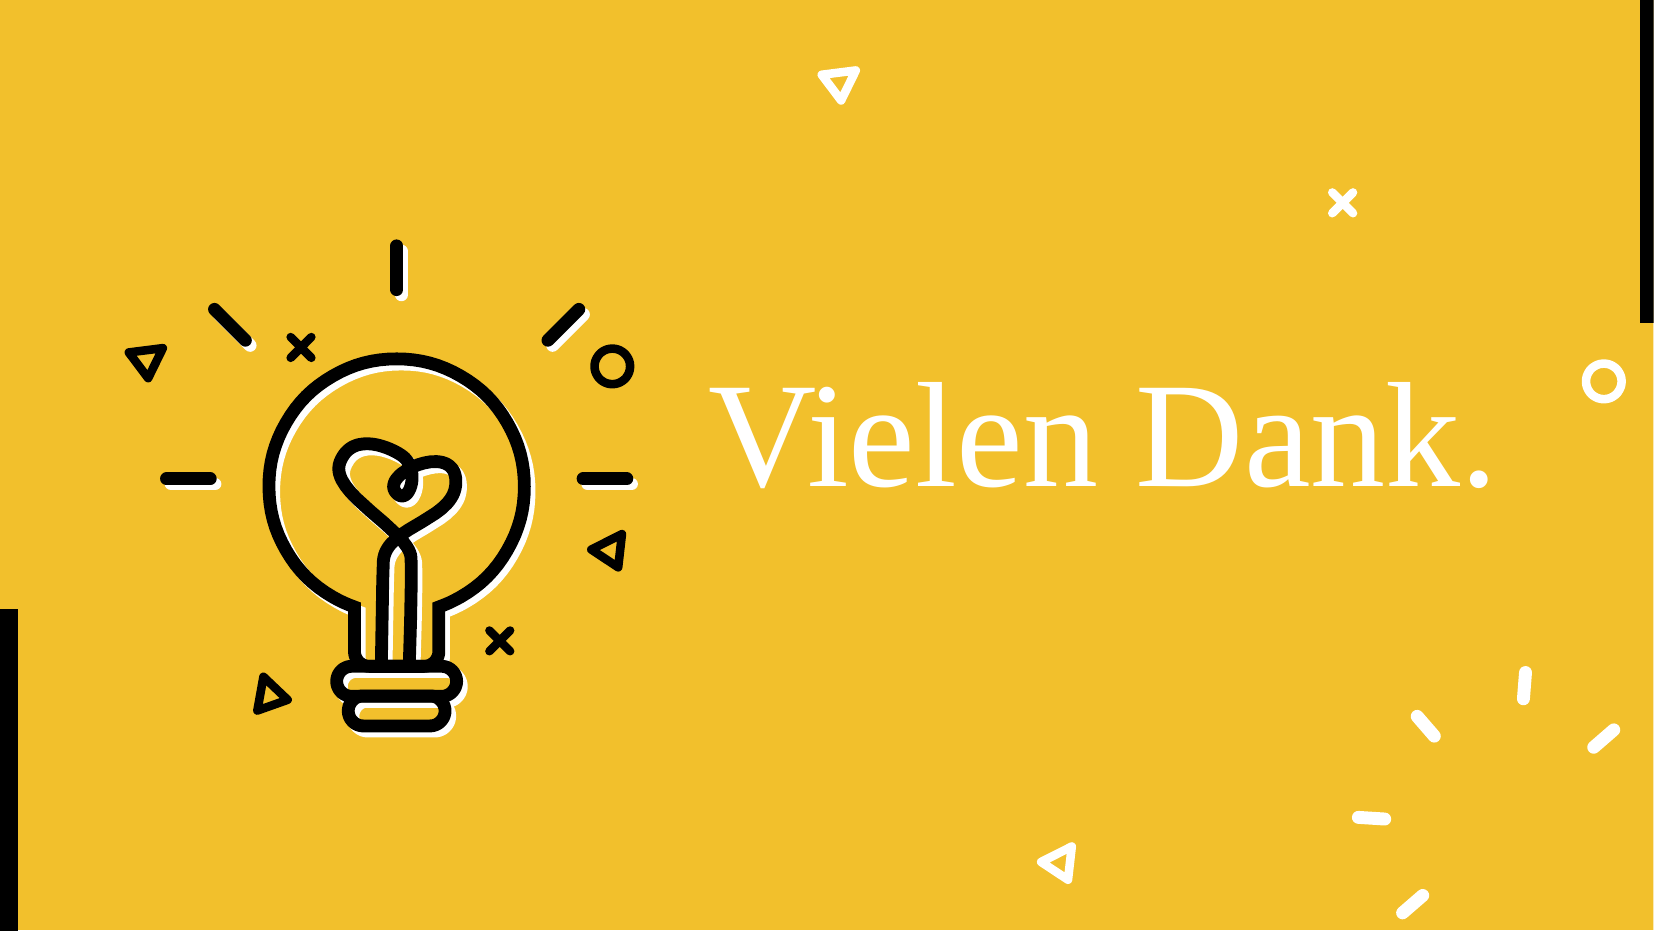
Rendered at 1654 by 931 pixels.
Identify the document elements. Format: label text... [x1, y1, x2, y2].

title Vielen Dank. [383, 352, 1654, 519]
